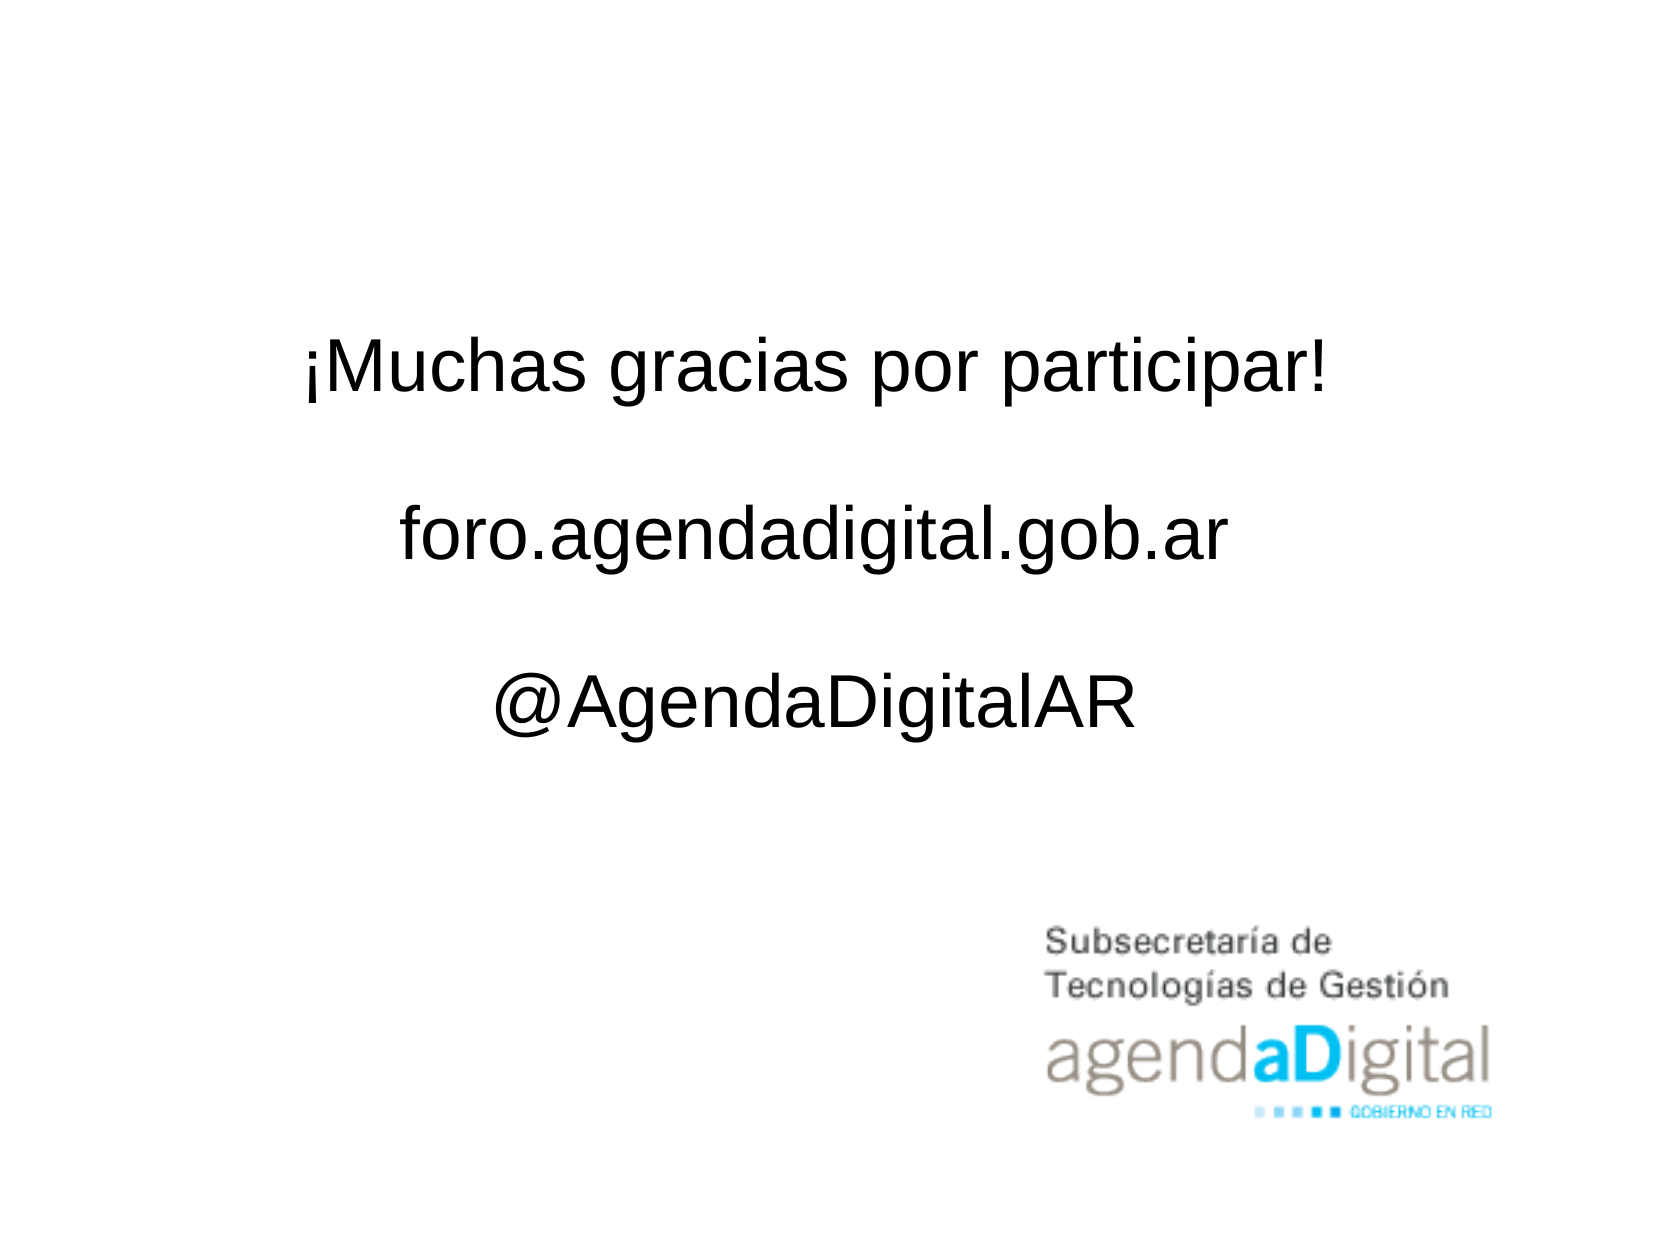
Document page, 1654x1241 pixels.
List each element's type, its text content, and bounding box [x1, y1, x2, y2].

picture [1037, 921, 1501, 1123]
title ¡Muchas gracias por participar! foro.agendadigital.gob.ar @AgendaDigitalAR [70, 323, 1559, 828]
